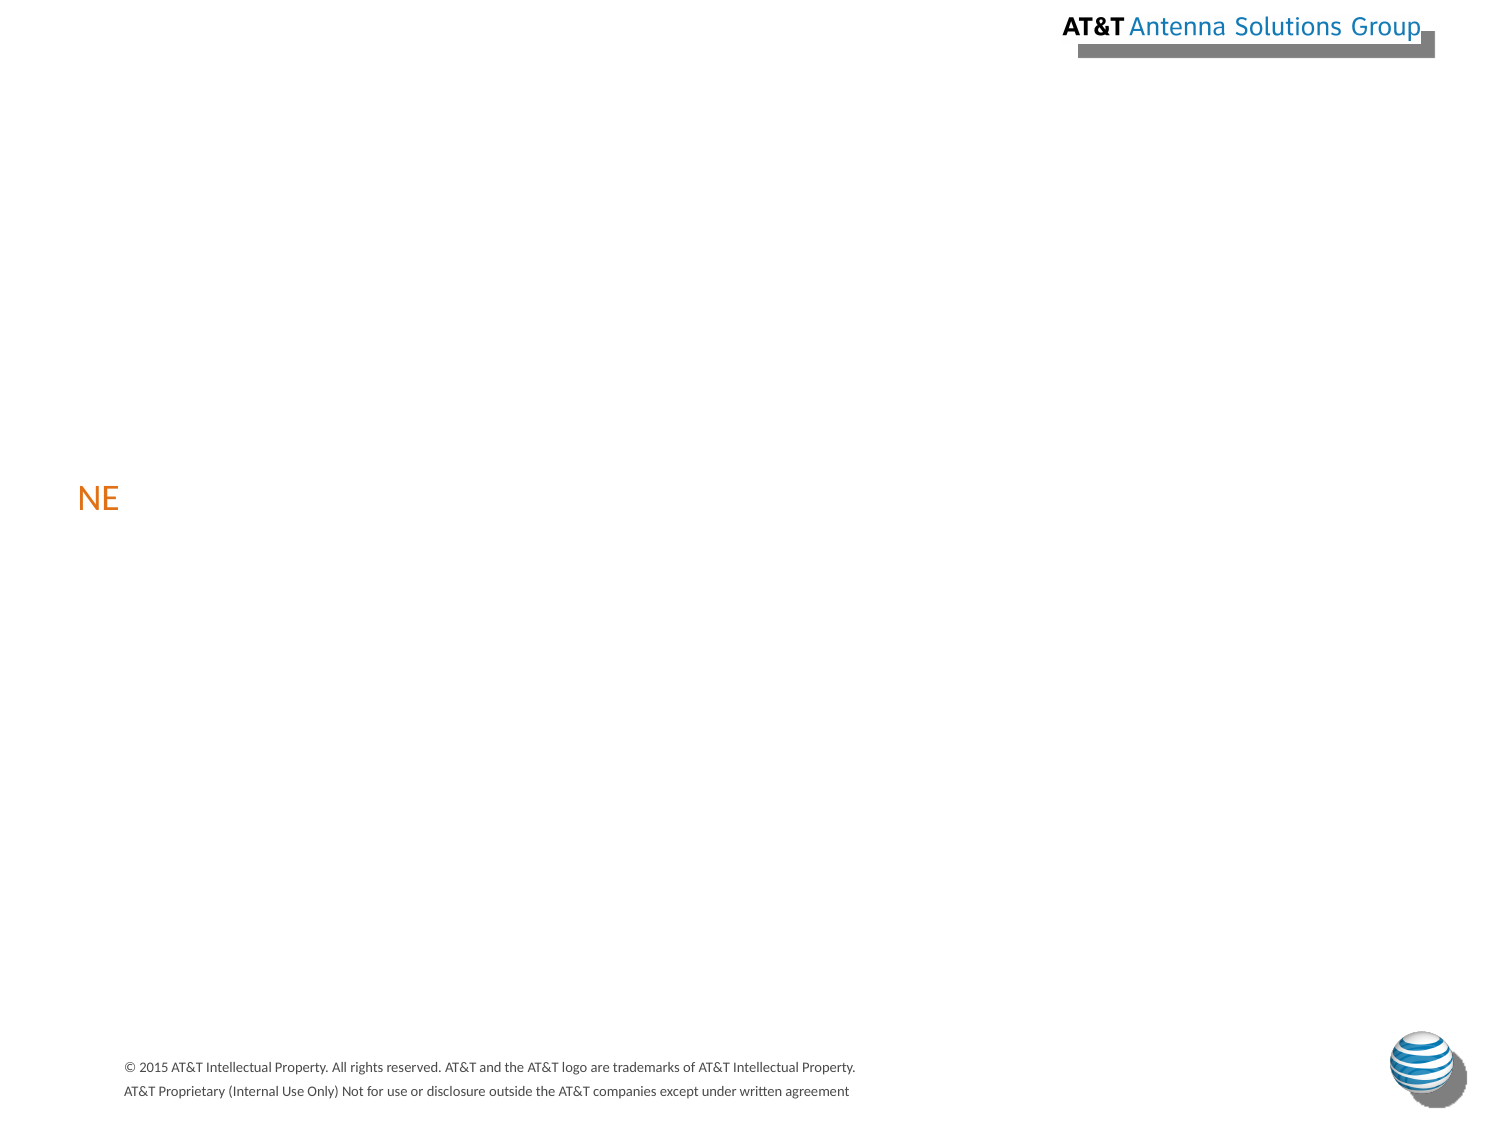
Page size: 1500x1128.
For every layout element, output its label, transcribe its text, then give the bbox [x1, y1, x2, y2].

text_box NE [62, 468, 1500, 1128]
picture [1062, 15, 1421, 44]
